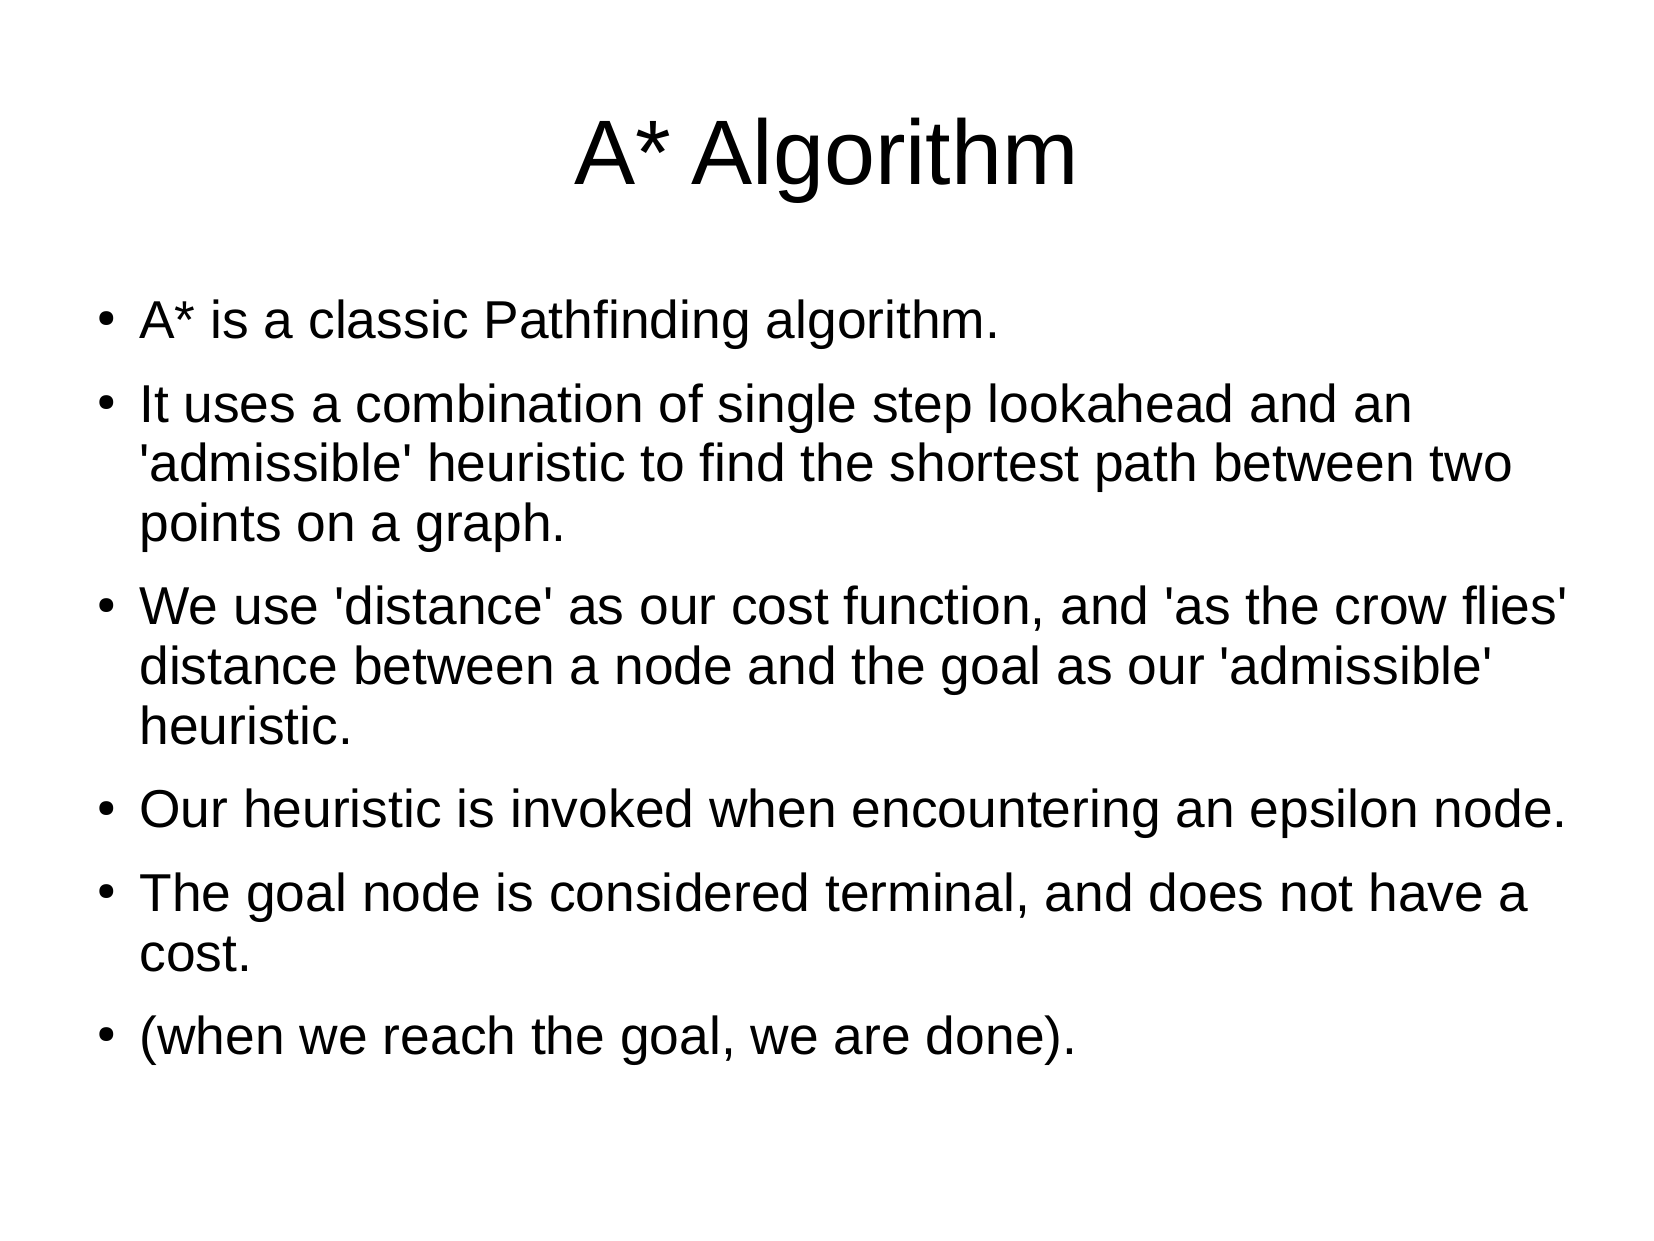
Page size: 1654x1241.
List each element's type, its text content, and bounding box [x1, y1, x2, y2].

list A* is a classic Pathfinding algorithm. It uses a combination of single step lookahead and an 'admissible' heuristic to find the shortest path between two points on a graph. We use 'distance' as our cost function, and 'as the crow flies' distance between a node and the goal as our 'admissible' heuristic. Our heuristic is invoked when encountering an epsilon node. The goal node is considered terminal, and does not have a cost. (when we reach the goal, we are done). [82, 290, 1571, 1109]
title A* Algorithm [82, 56, 1571, 250]
